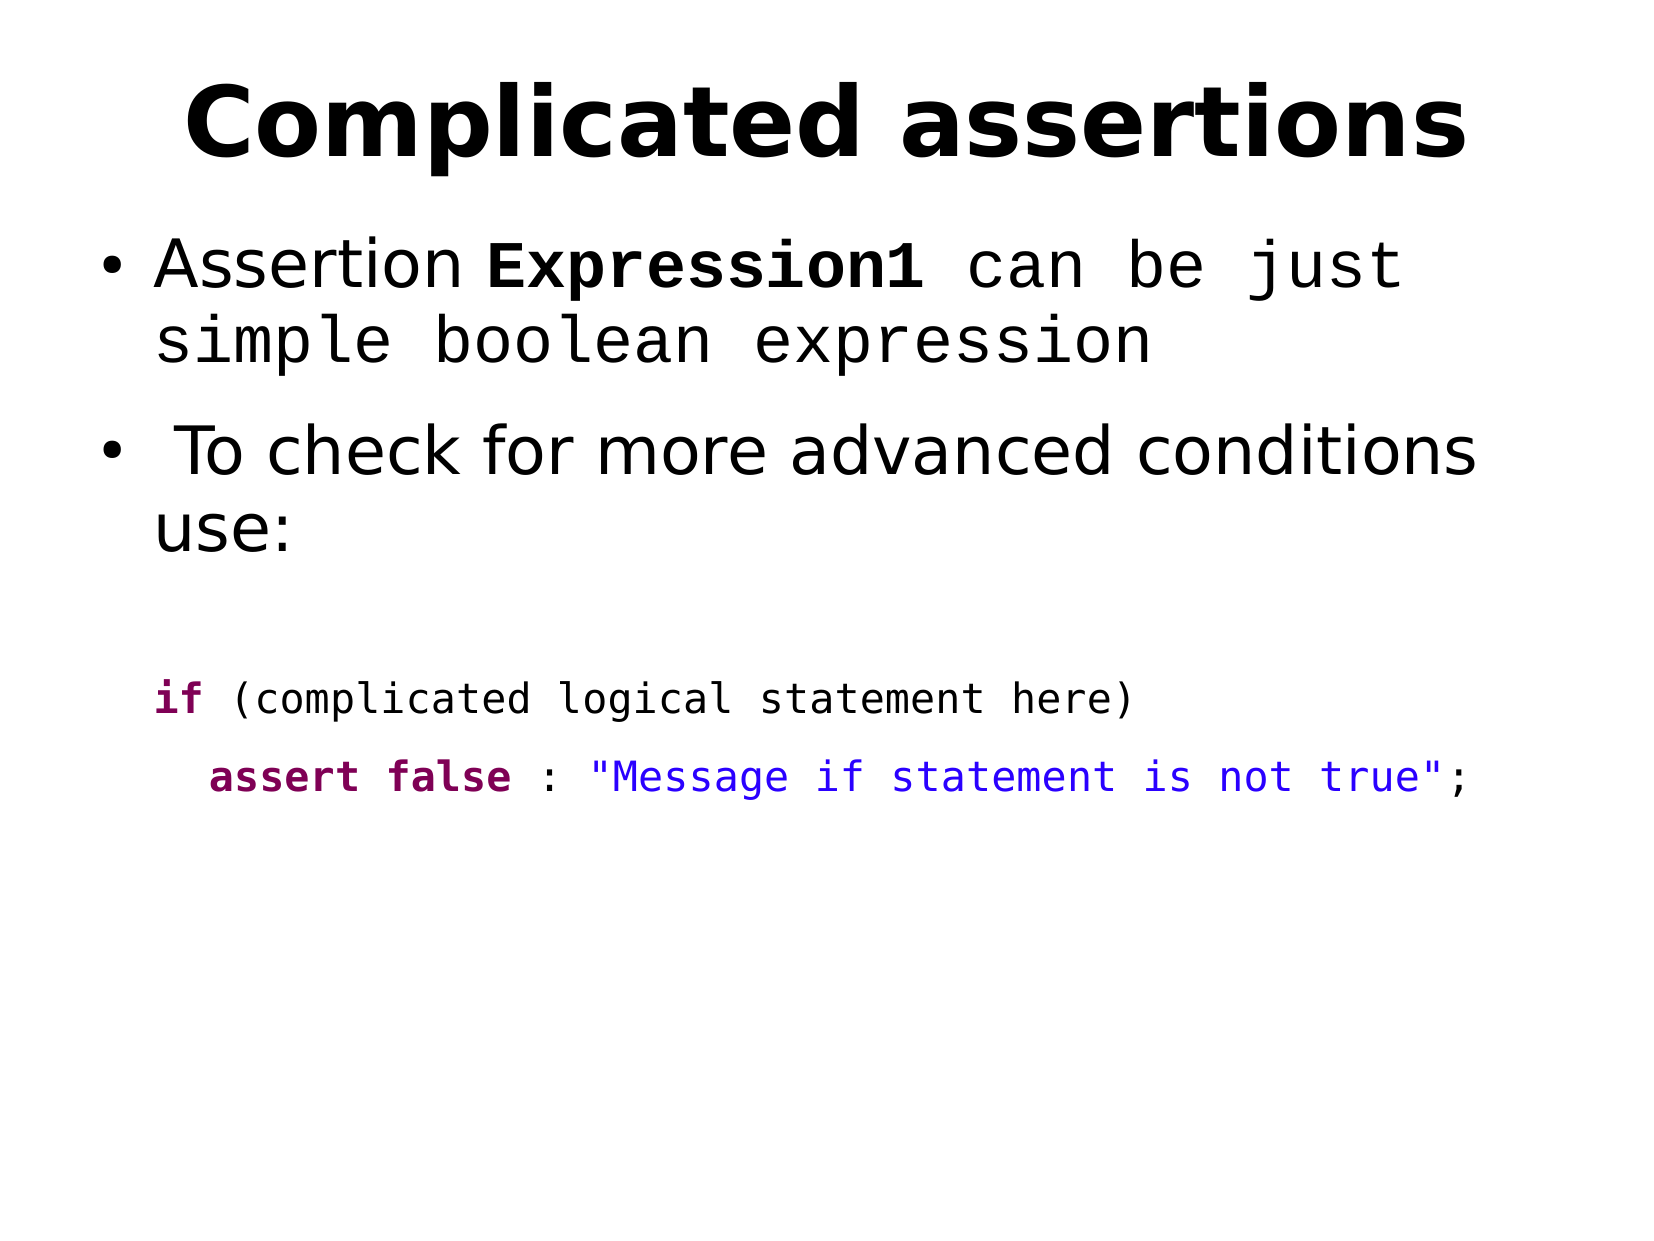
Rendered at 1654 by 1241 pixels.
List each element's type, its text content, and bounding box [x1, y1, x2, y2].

list Assertion Expression1 can be just simple boolean expression To check for more advanced conditions use: if (complicated logical statement here) assert false : "Message if statement is not true"; [82, 225, 1538, 1186]
title Complicated assertions [82, 49, 1571, 196]
